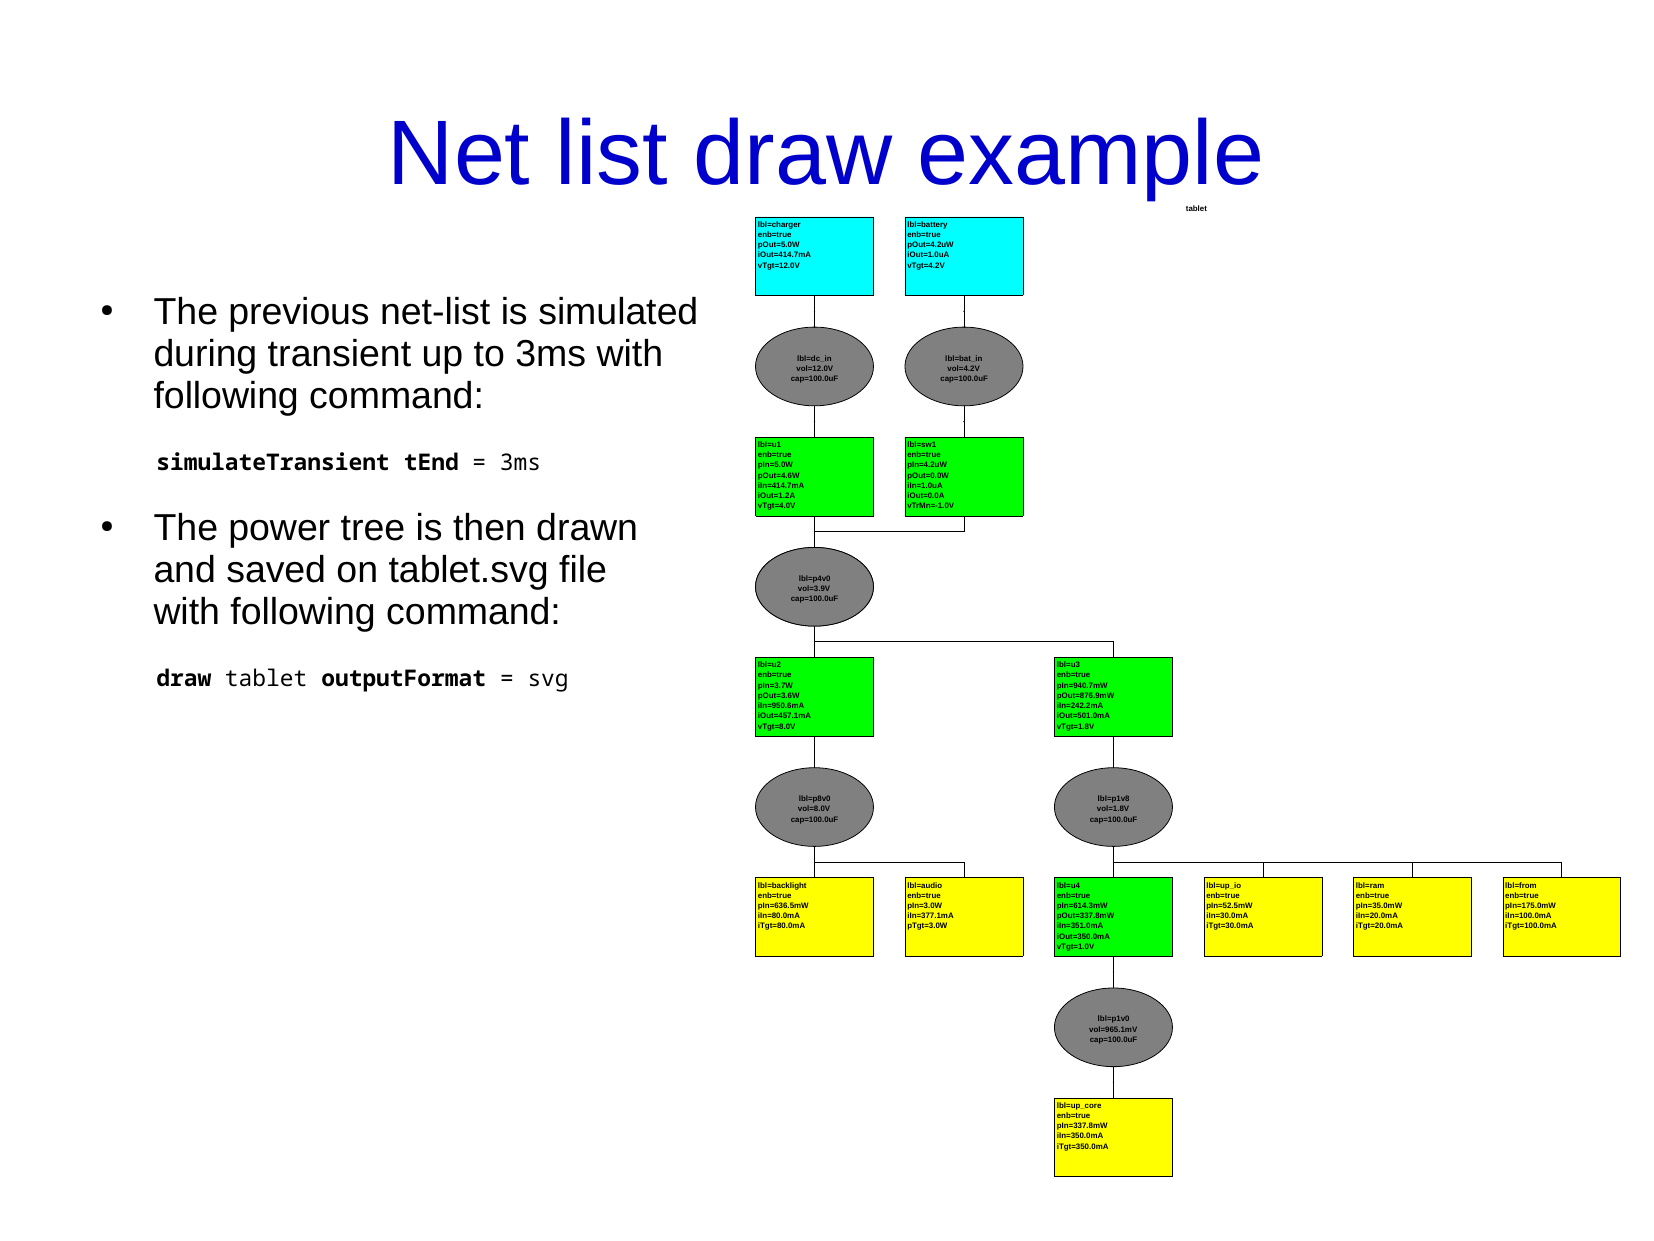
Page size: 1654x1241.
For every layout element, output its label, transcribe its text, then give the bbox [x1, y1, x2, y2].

title Net list draw example [82, 49, 1571, 257]
list The previous net-list is simulated during transient up to 3ms with following command: simulateTransient tEnd = 3ms The power tree is then drawn and saved on tablet.svg file with following command: draw tablet outputFormat = svg [82, 290, 739, 1010]
picture [739, 200, 1654, 1241]
